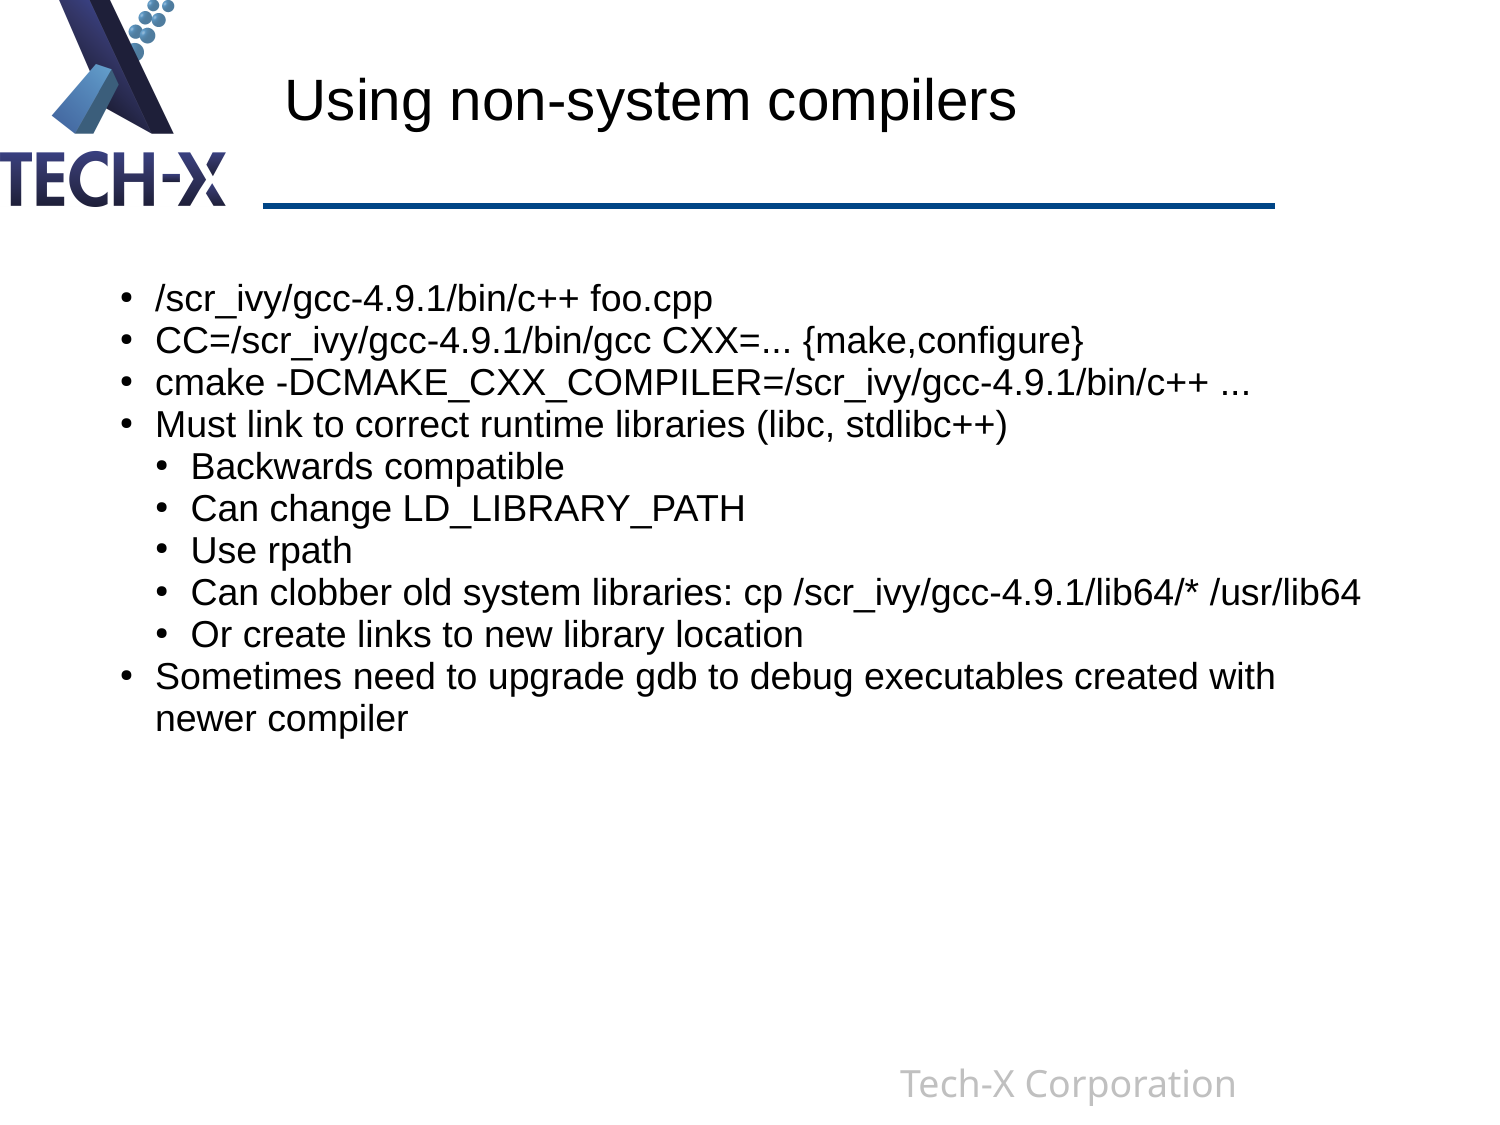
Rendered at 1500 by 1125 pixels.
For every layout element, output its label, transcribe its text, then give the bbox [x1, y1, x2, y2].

text_box Using non-system compilers [270, 60, 1032, 140]
text_box /scr_ivy/gcc-4.9.1/bin/c++ foo.cpp CC=/scr_ivy/gcc-4.9.1/bin/gcc CXX=... {make,configure} cmake -DCMAKE_CXX_COMPILER=/scr_ivy/gcc-4.9.1/bin/c++ ... Must link to correct runtime libraries (libc, stdlibc++) Backwards compatible Can change LD_LIBRARY_PATH Use rpath Can clobber old system libraries: cp /scr_ivy/gcc-4.9.1/lib64/* /usr/lib64 Or create links to new library location Sometimes need to upgrade gdb to debug executables created with newer compiler [105, 270, 1378, 747]
picture [0, 0, 226, 207]
